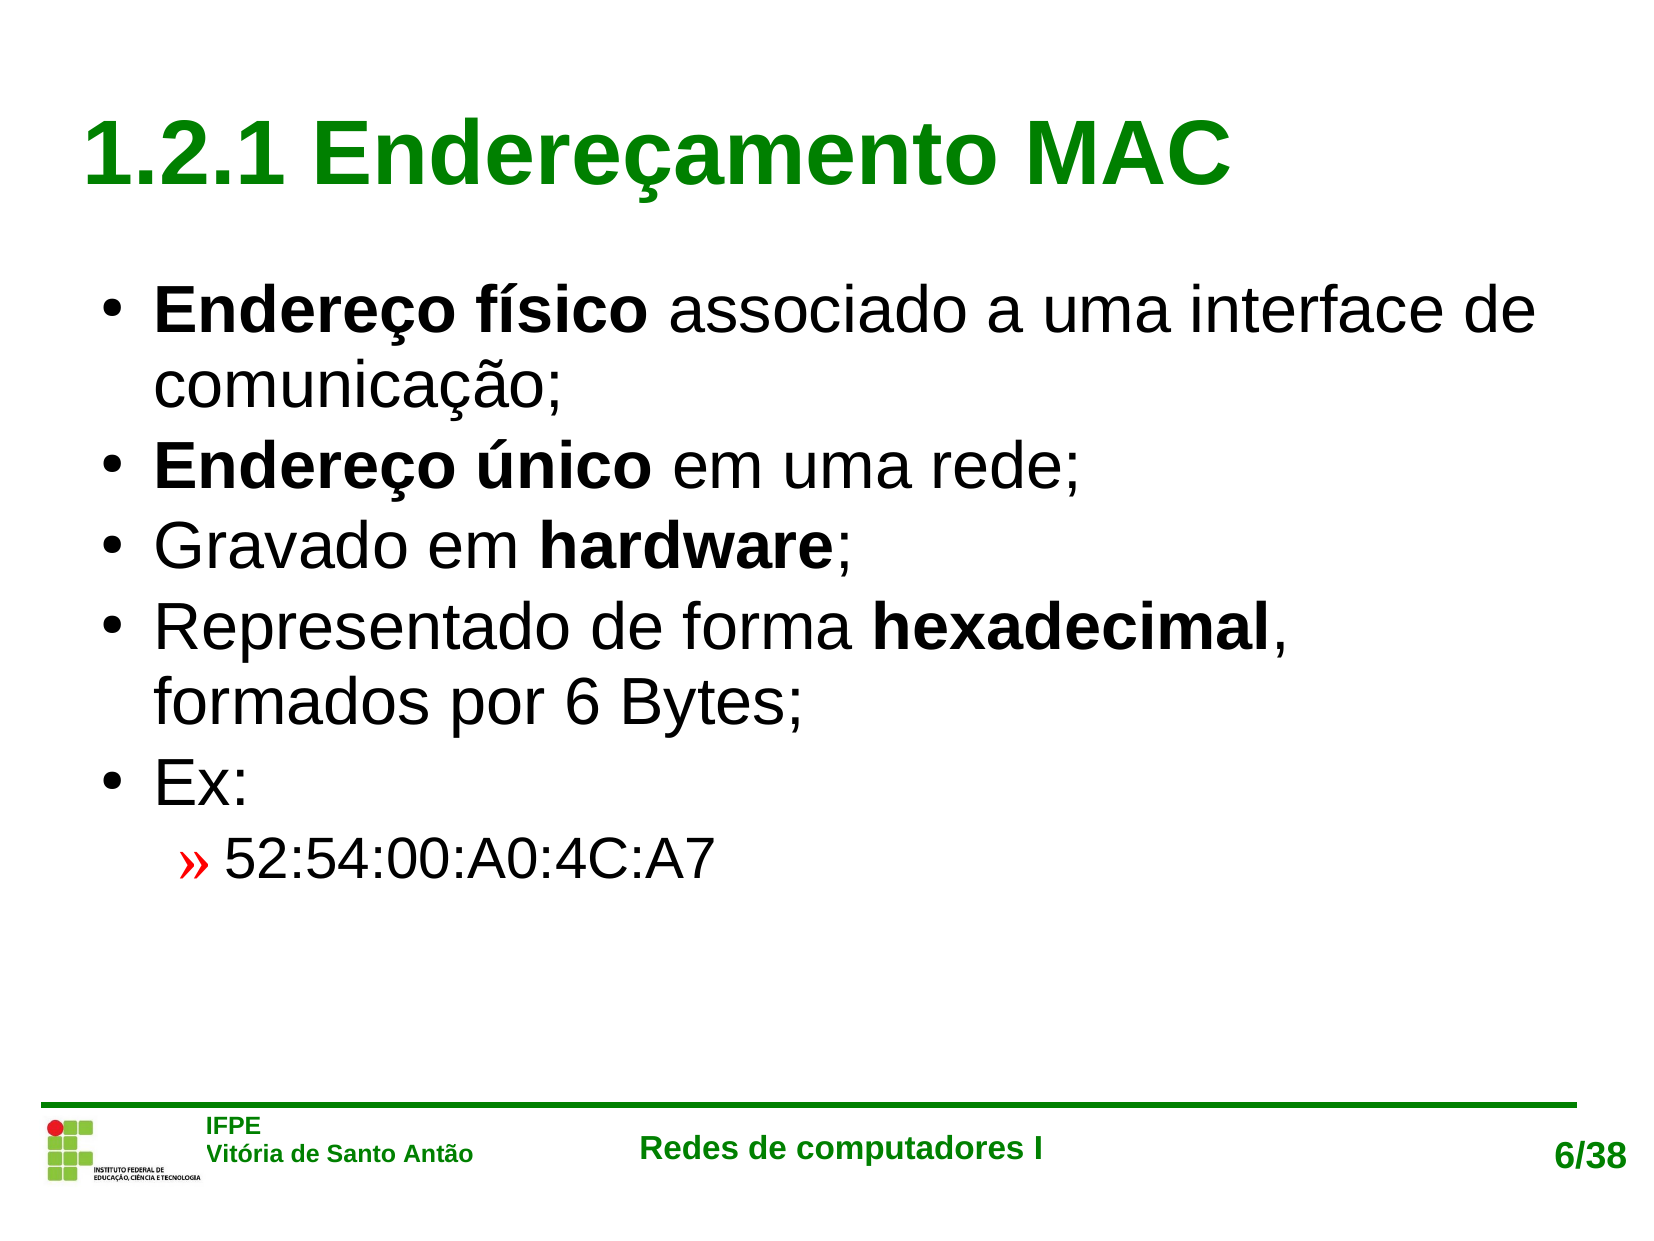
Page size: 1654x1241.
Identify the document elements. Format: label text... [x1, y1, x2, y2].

picture [39, 1111, 207, 1191]
list Endereço físico associado a uma interface de comunicação; Endereço único em uma rede; Gravado em hardware; Representado de forma hexadecimal, formados por 6 Bytes; Ex: 52:54:00:A0:4C:A7 [82, 272, 1571, 1091]
title 1.2.1 Endereçamento MAC [82, 49, 1571, 257]
